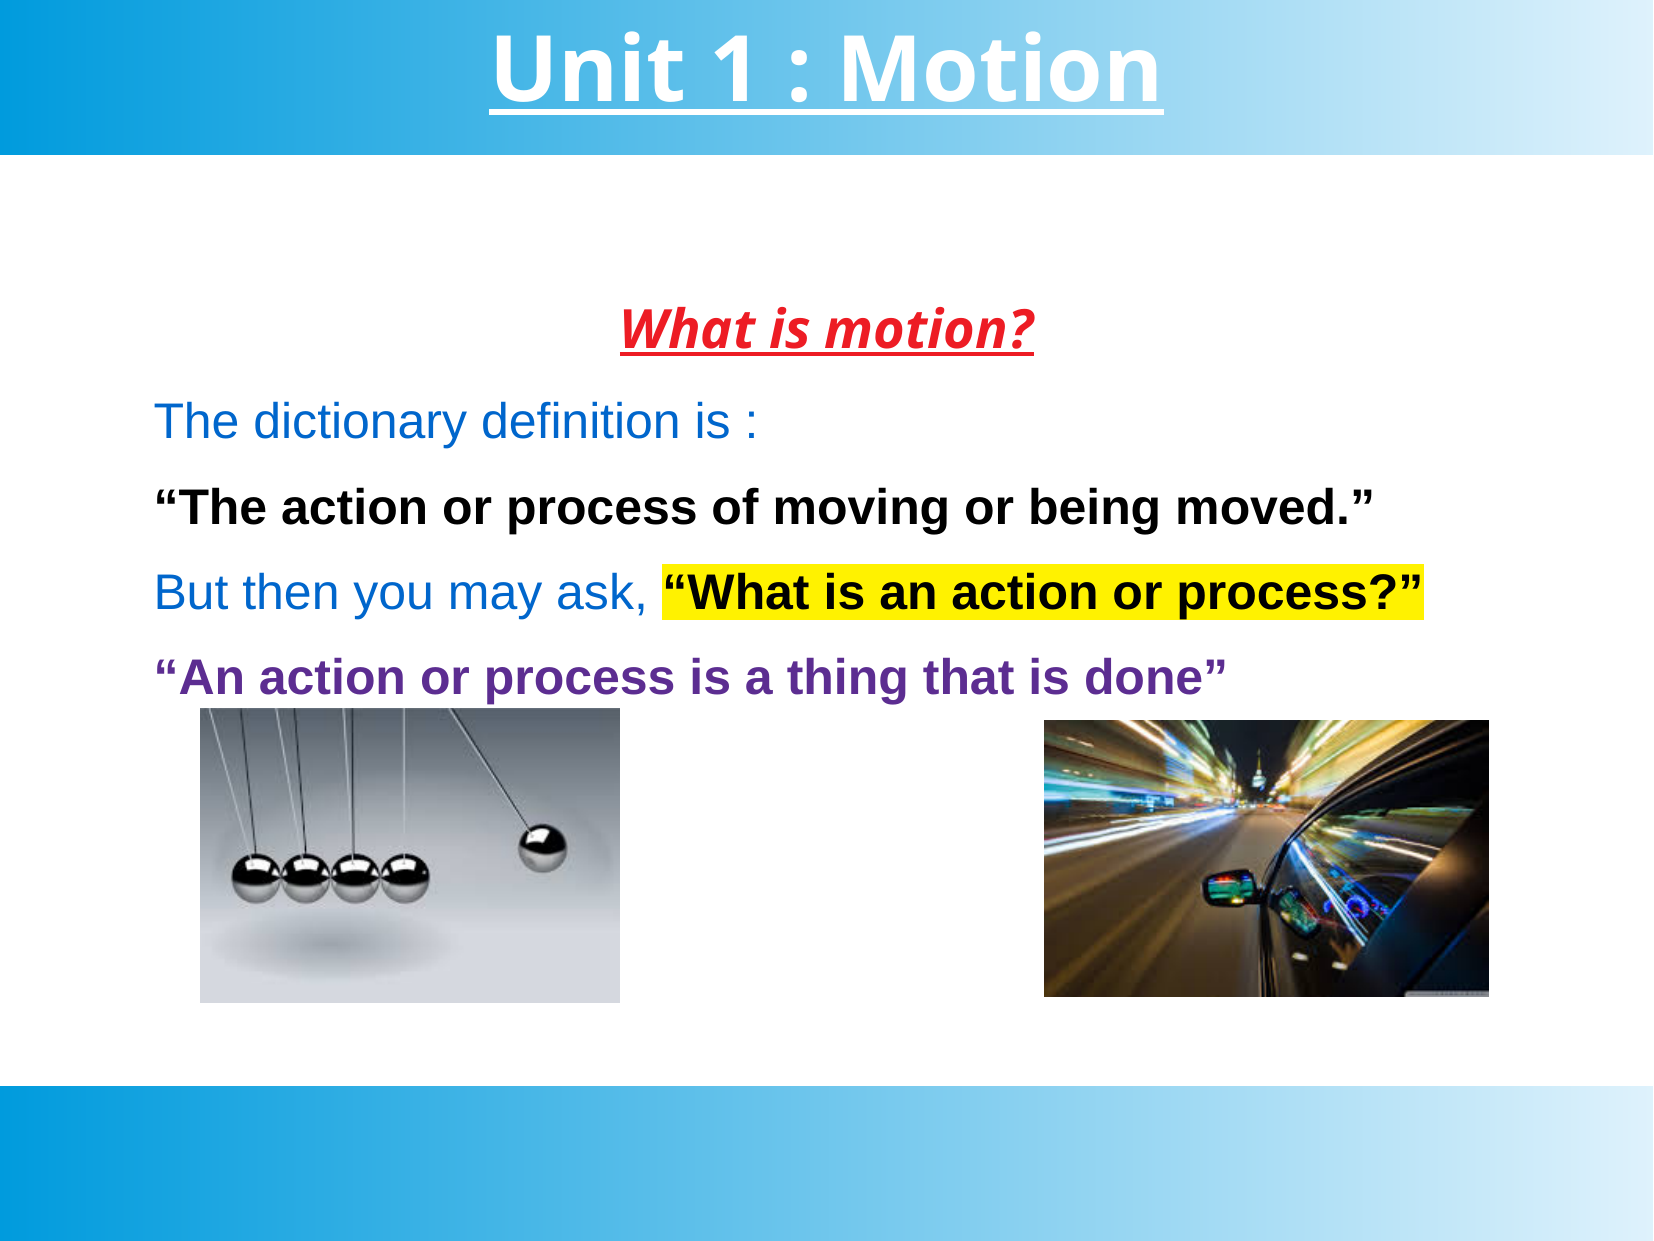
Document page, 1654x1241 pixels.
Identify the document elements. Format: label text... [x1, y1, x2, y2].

list What is motion? The dictionary definition is : “The action or process of moving or being moved.” But then you may ask, “What is an action or process?” “An action or process is a thing that is done” [82, 290, 1571, 1010]
picture [1044, 720, 1489, 997]
picture [200, 708, 620, 1003]
title Unit 1 : Motion [82, 0, 1571, 142]
